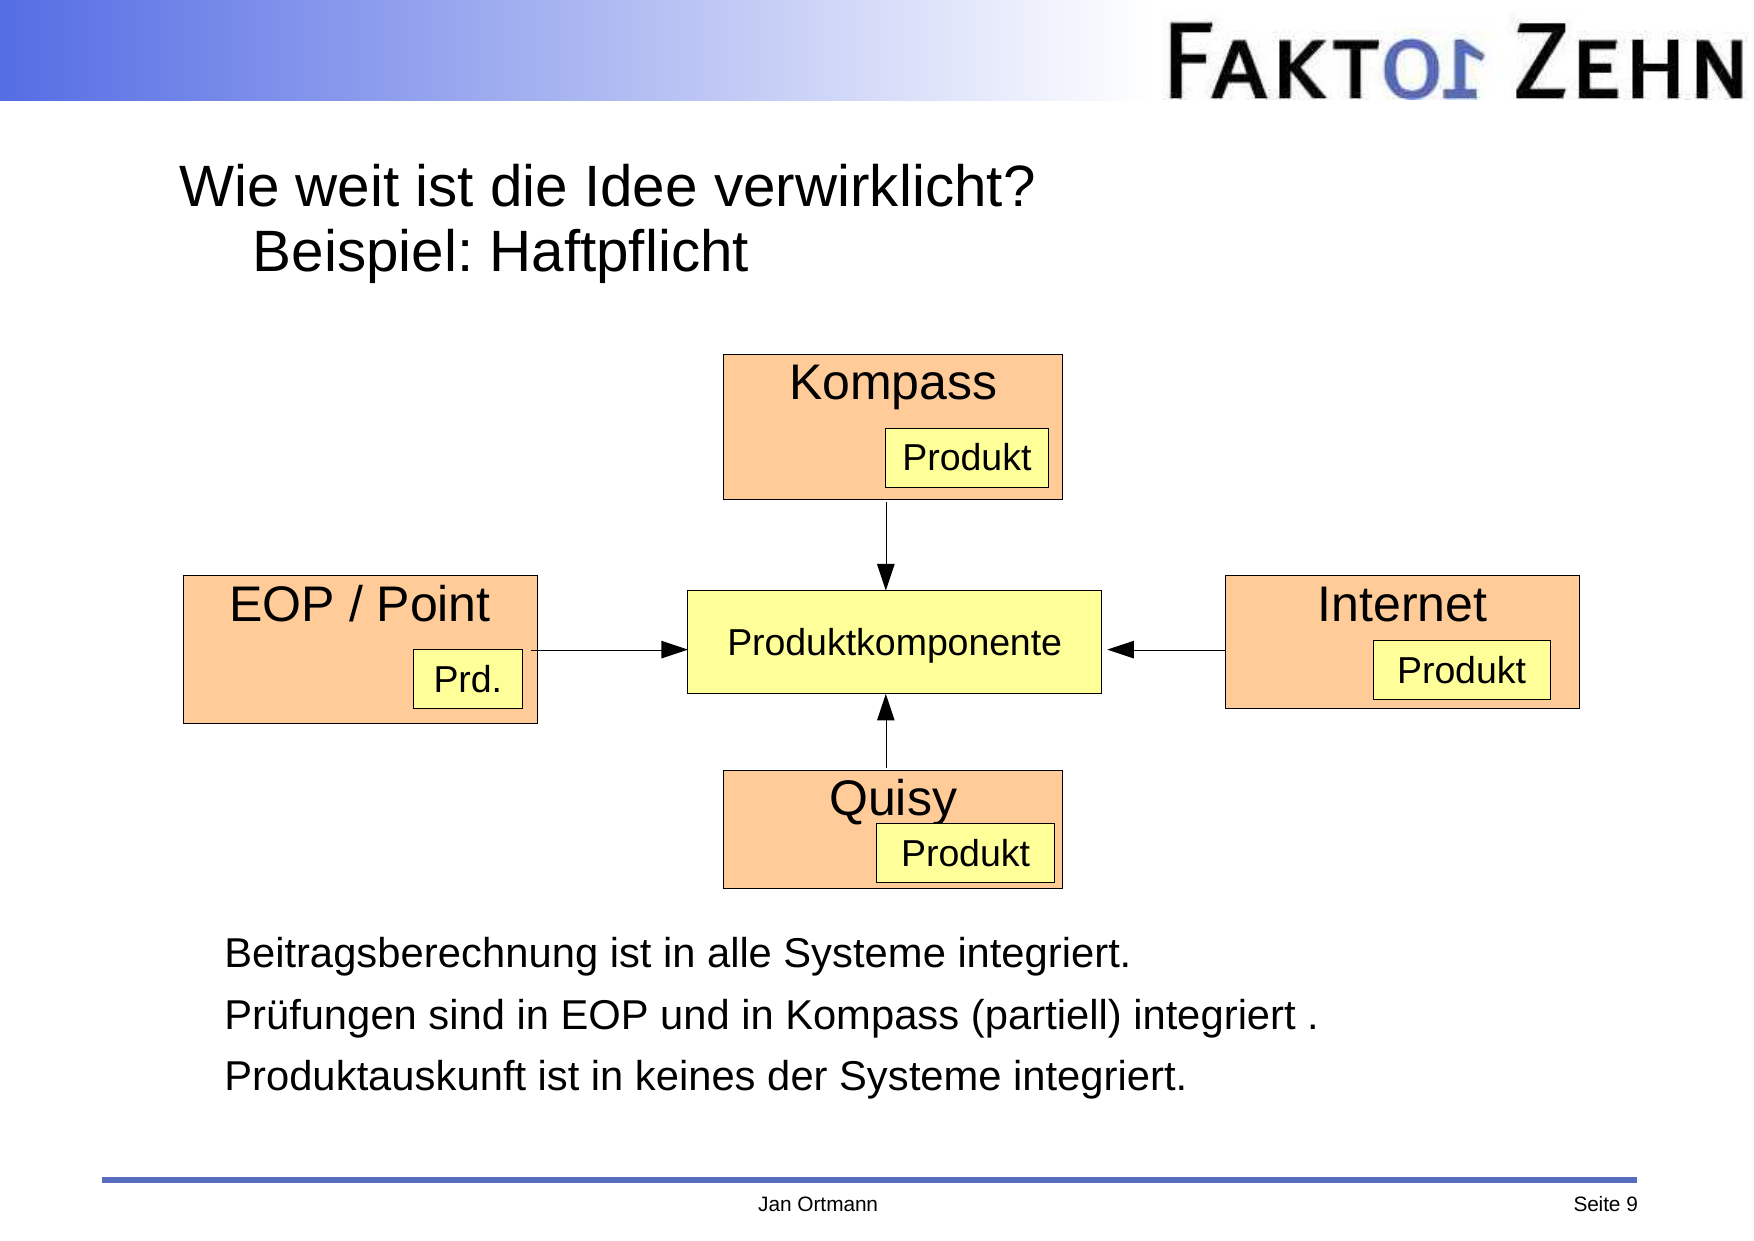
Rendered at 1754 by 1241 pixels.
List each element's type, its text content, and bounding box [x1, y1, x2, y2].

text_box Produkt [885, 428, 1049, 488]
picture [1162, 7, 1752, 100]
text_box Produkt [1373, 640, 1551, 700]
text_box Internet [1225, 575, 1580, 709]
text_box Produktkomponente [687, 590, 1102, 694]
text_box Quisy [723, 770, 1063, 889]
title Wie weit ist die Idee verwirklicht? Beispiel: Haftpflicht [179, 142, 1576, 296]
text_box Kompass [723, 354, 1063, 500]
text_box Produkt [876, 823, 1055, 883]
list Beitragsberechnung ist in alle Systeme integriert. Prüfungen sind in EOP und in Kompass (partiell) integriert . Produktauskunft ist in keines der Systeme integriert. [206, 930, 1604, 1137]
text_box Prd. [413, 649, 523, 709]
text_box EOP / Point [183, 575, 538, 724]
